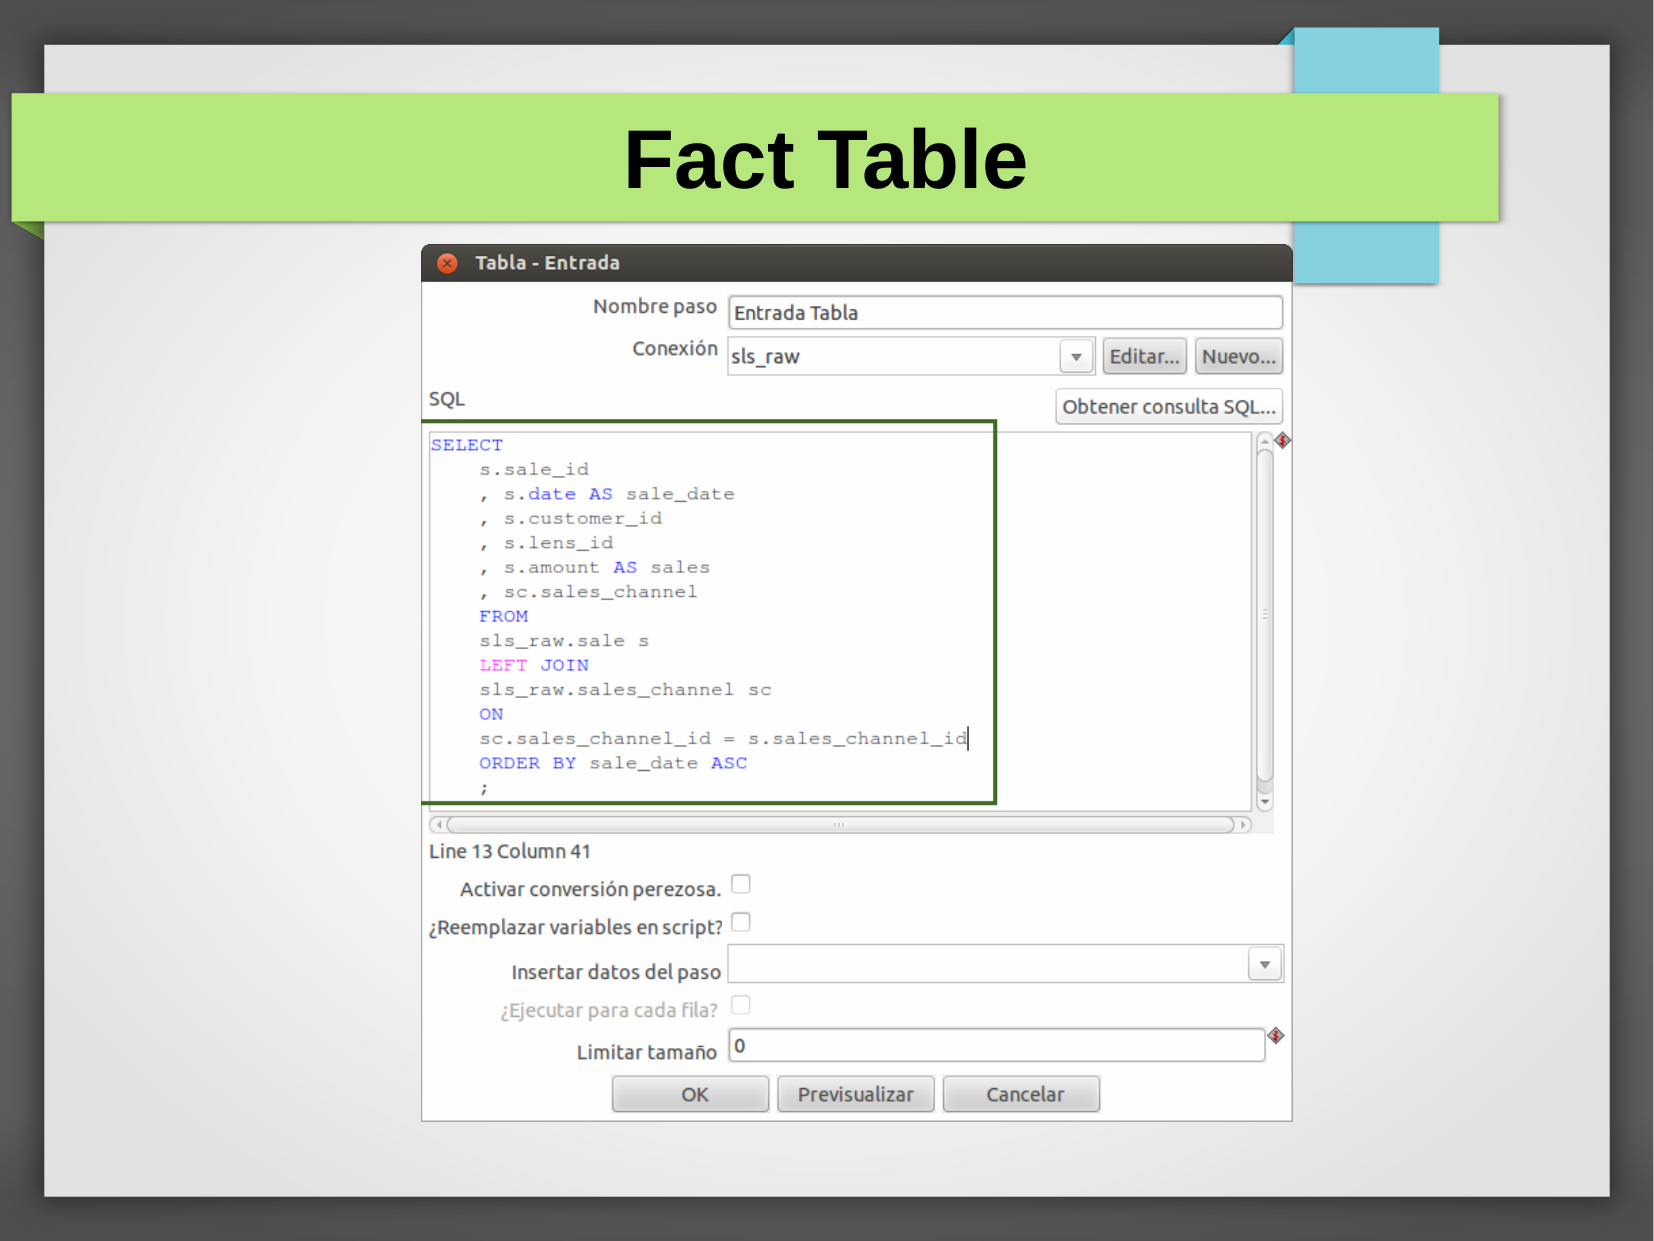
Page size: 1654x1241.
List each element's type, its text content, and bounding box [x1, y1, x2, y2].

title Fact Table [70, 106, 1583, 213]
picture [0, 0, 1654, 1241]
